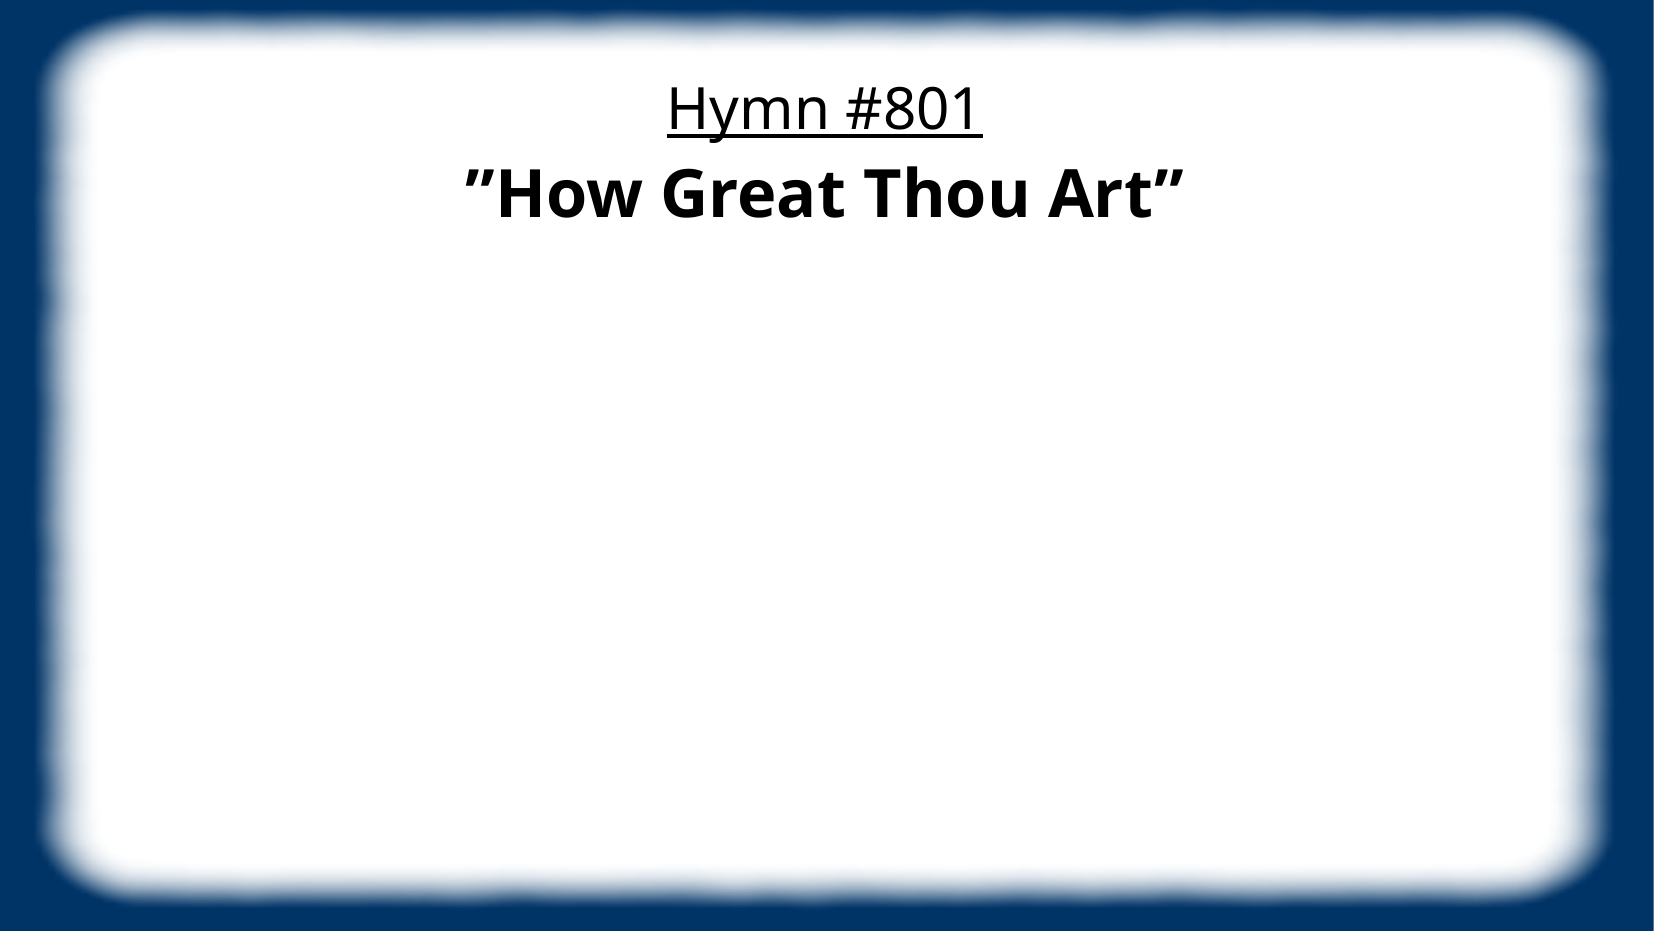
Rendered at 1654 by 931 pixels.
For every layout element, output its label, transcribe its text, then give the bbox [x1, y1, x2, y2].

text_box Hymn #801 ”How Great Thou Art” [105, 60, 1546, 241]
picture [0, 0, 1654, 931]
